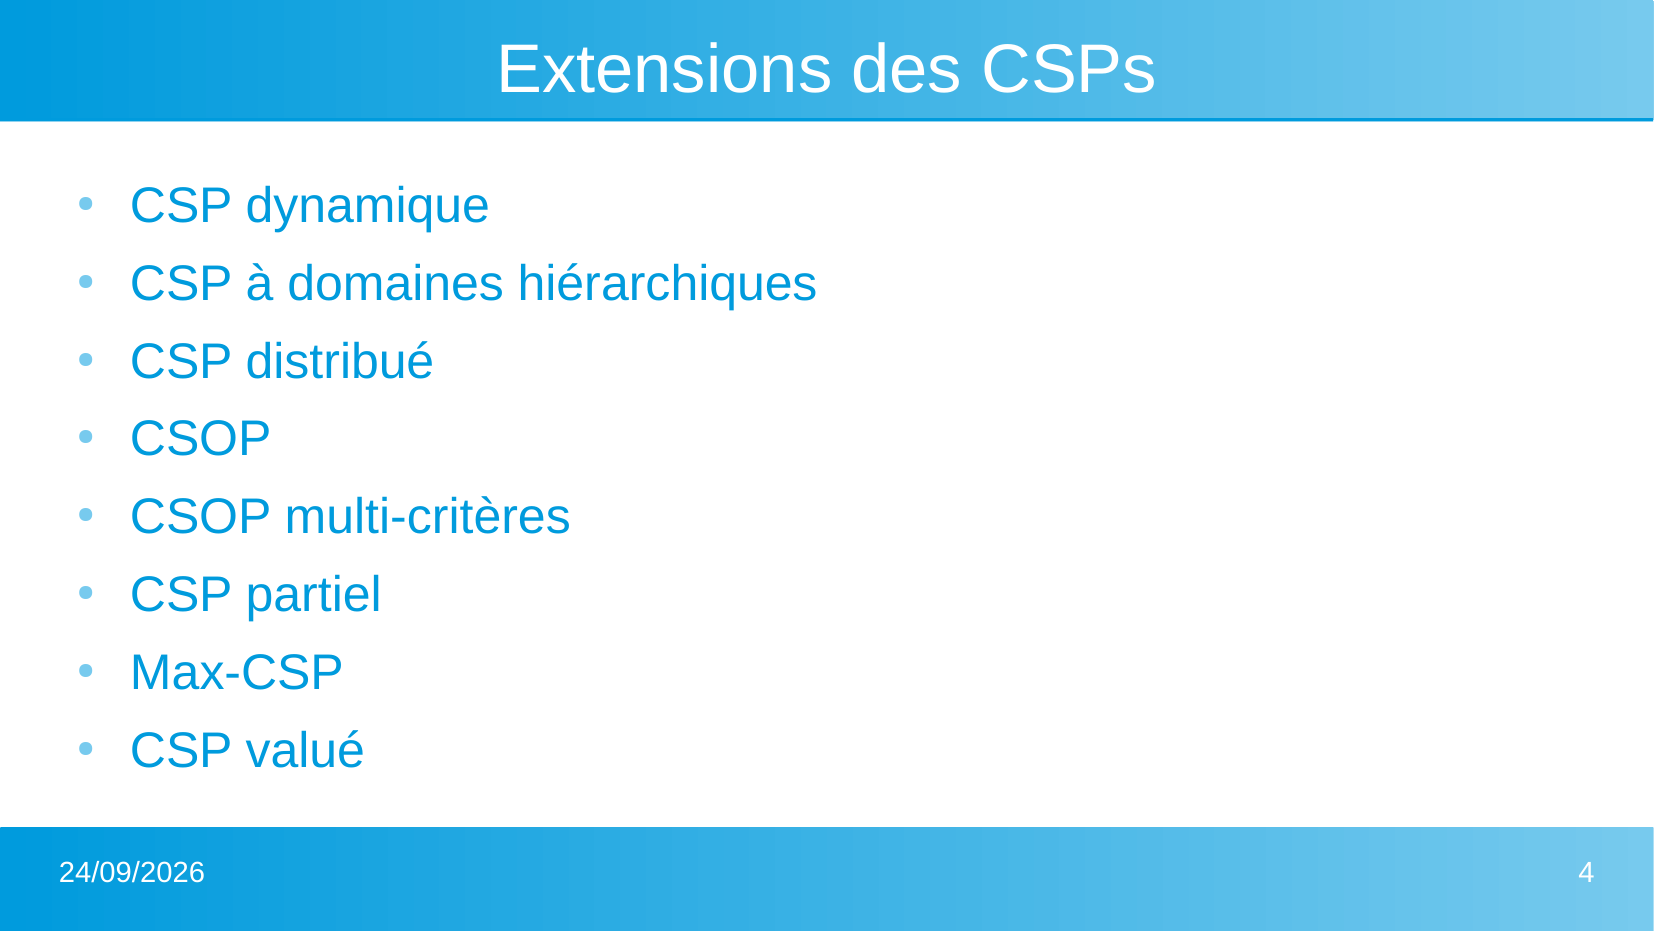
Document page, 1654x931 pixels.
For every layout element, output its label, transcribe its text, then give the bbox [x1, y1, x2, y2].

title Extensions des CSPs [59, 29, 1595, 108]
list CSP dynamique CSP à domaines hiérarchiques CSP distribué CSOP CSOP multi-critères CSP partiel Max-CSP CSP valué [59, 177, 1595, 768]
